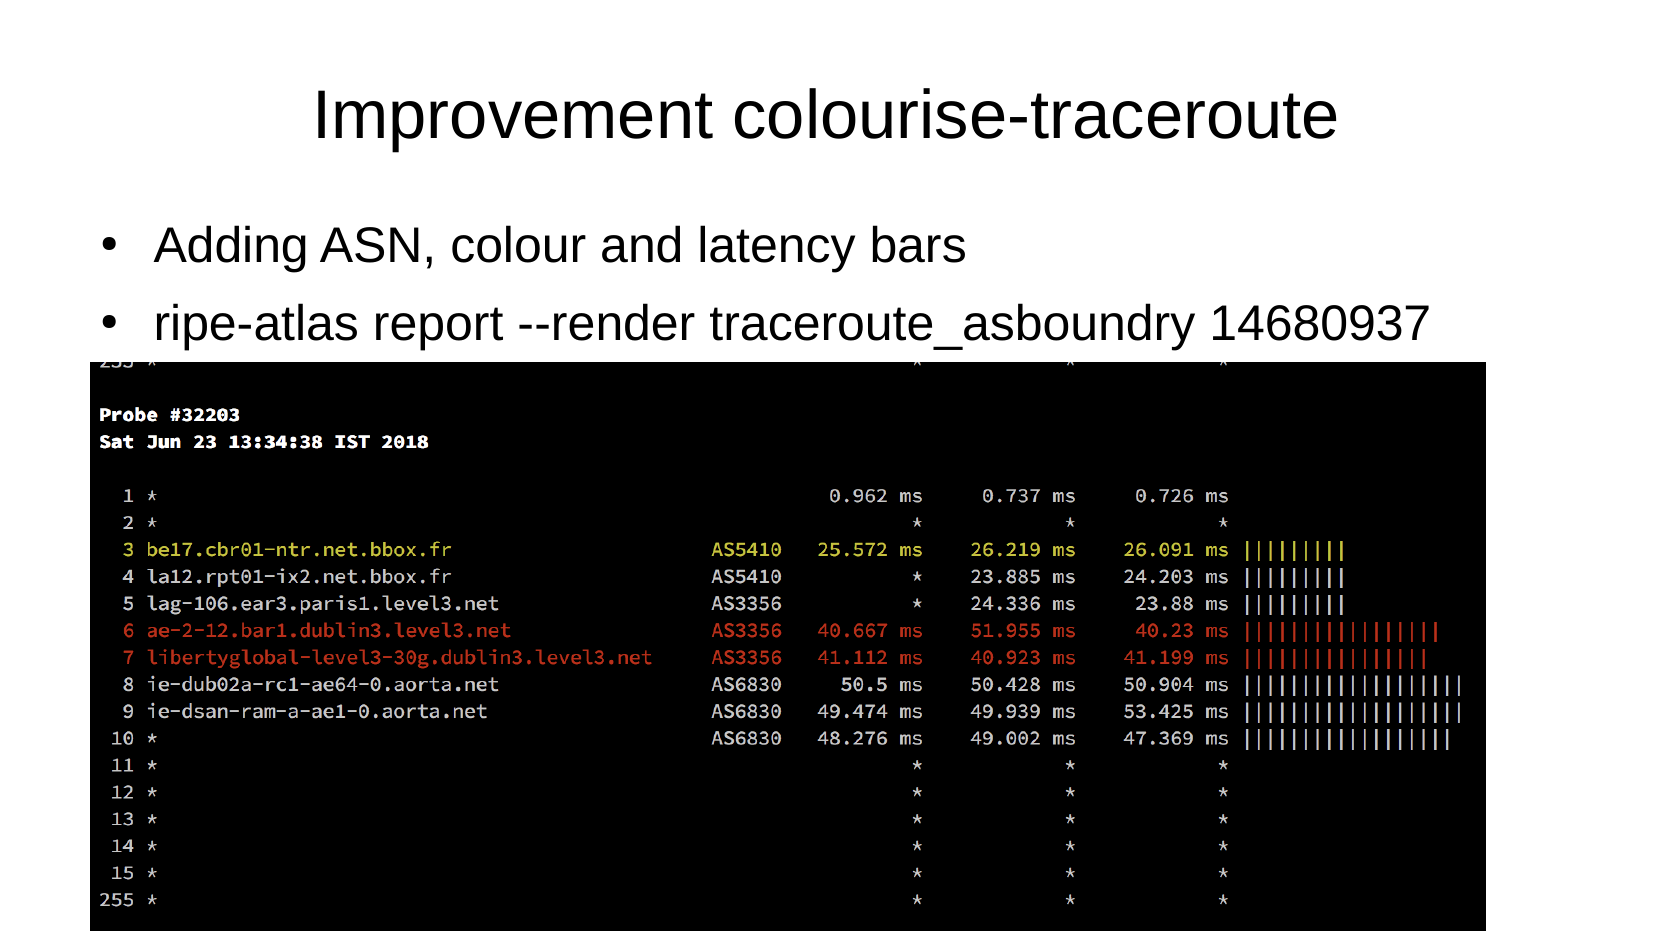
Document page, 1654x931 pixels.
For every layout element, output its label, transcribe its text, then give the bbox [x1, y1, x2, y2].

title Improvement colourise-traceroute [82, 37, 1571, 193]
list Adding ASN, colour and latency bars ripe-atlas report --render traceroute_asboundry 14680937 [82, 217, 1571, 758]
picture [90, 362, 1486, 931]
